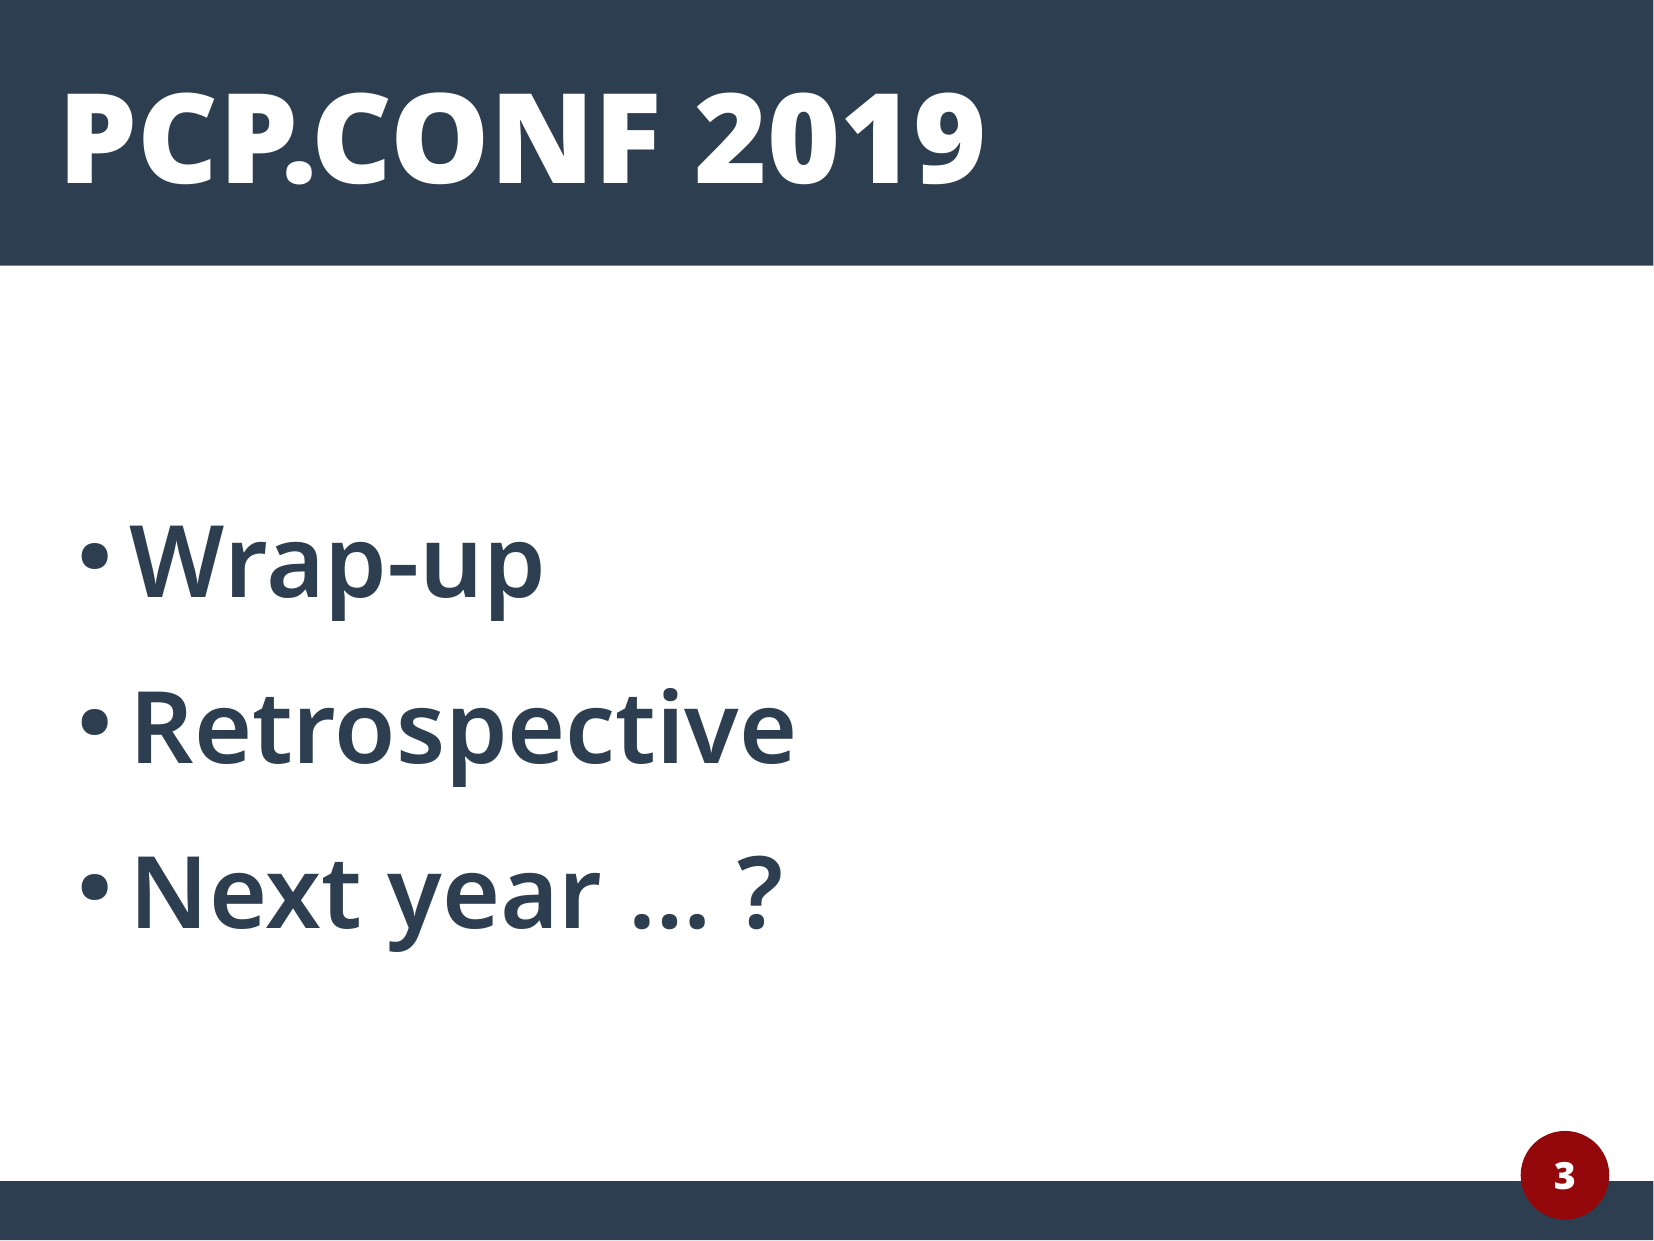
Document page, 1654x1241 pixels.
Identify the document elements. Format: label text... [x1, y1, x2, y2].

list Wrap-up Retrospective Next year … ? [59, 324, 1595, 1152]
title PCP.CONF 2019 [59, 49, 1595, 207]
